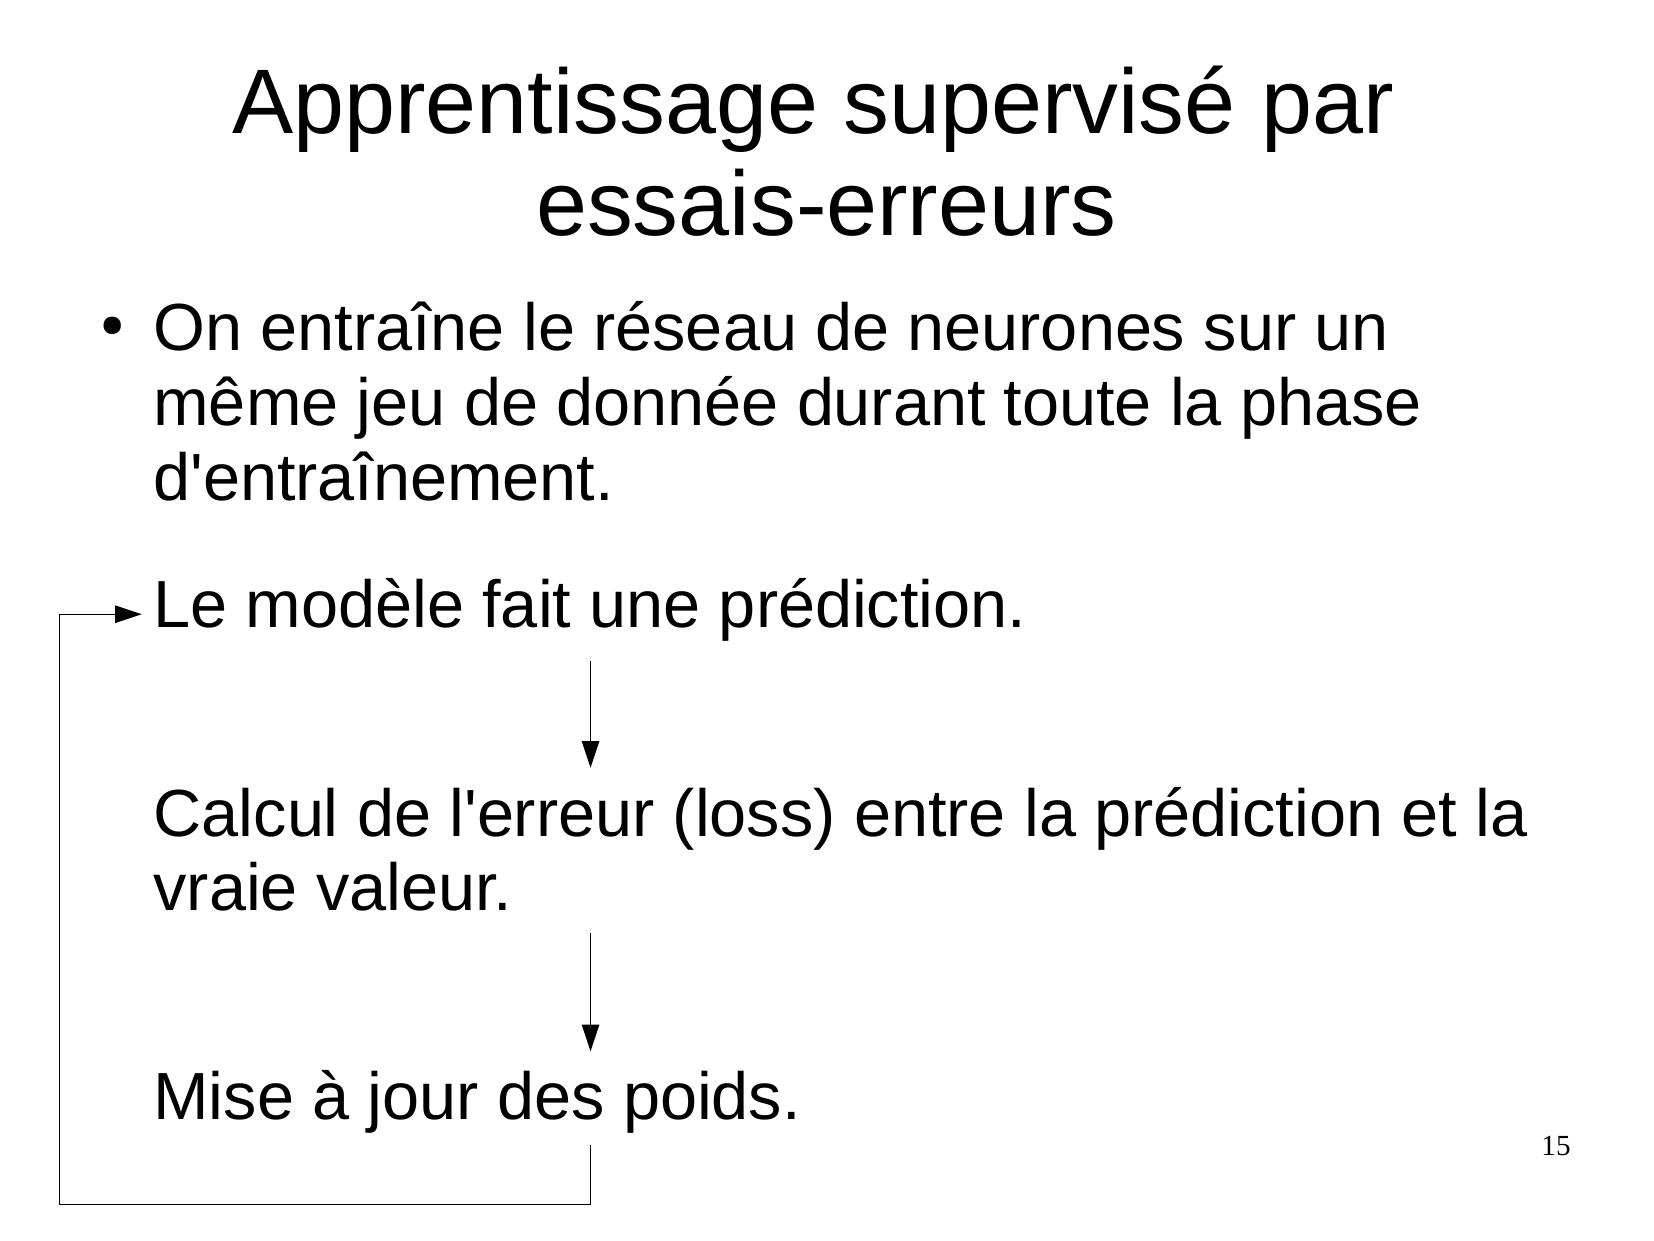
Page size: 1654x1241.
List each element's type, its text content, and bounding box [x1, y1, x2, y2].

title Apprentissage supervisé par essais-erreurs [82, 49, 1571, 257]
list Le modèle fait une prédiction. Calcul de l'erreur (loss) entre la prédiction et la vraie valeur. Mise à jour des poids. [82, 566, 1571, 1134]
list On entraîne le réseau de neurones sur un même jeu de donnée durant toute la phase d'entraînement. [82, 290, 1571, 544]
